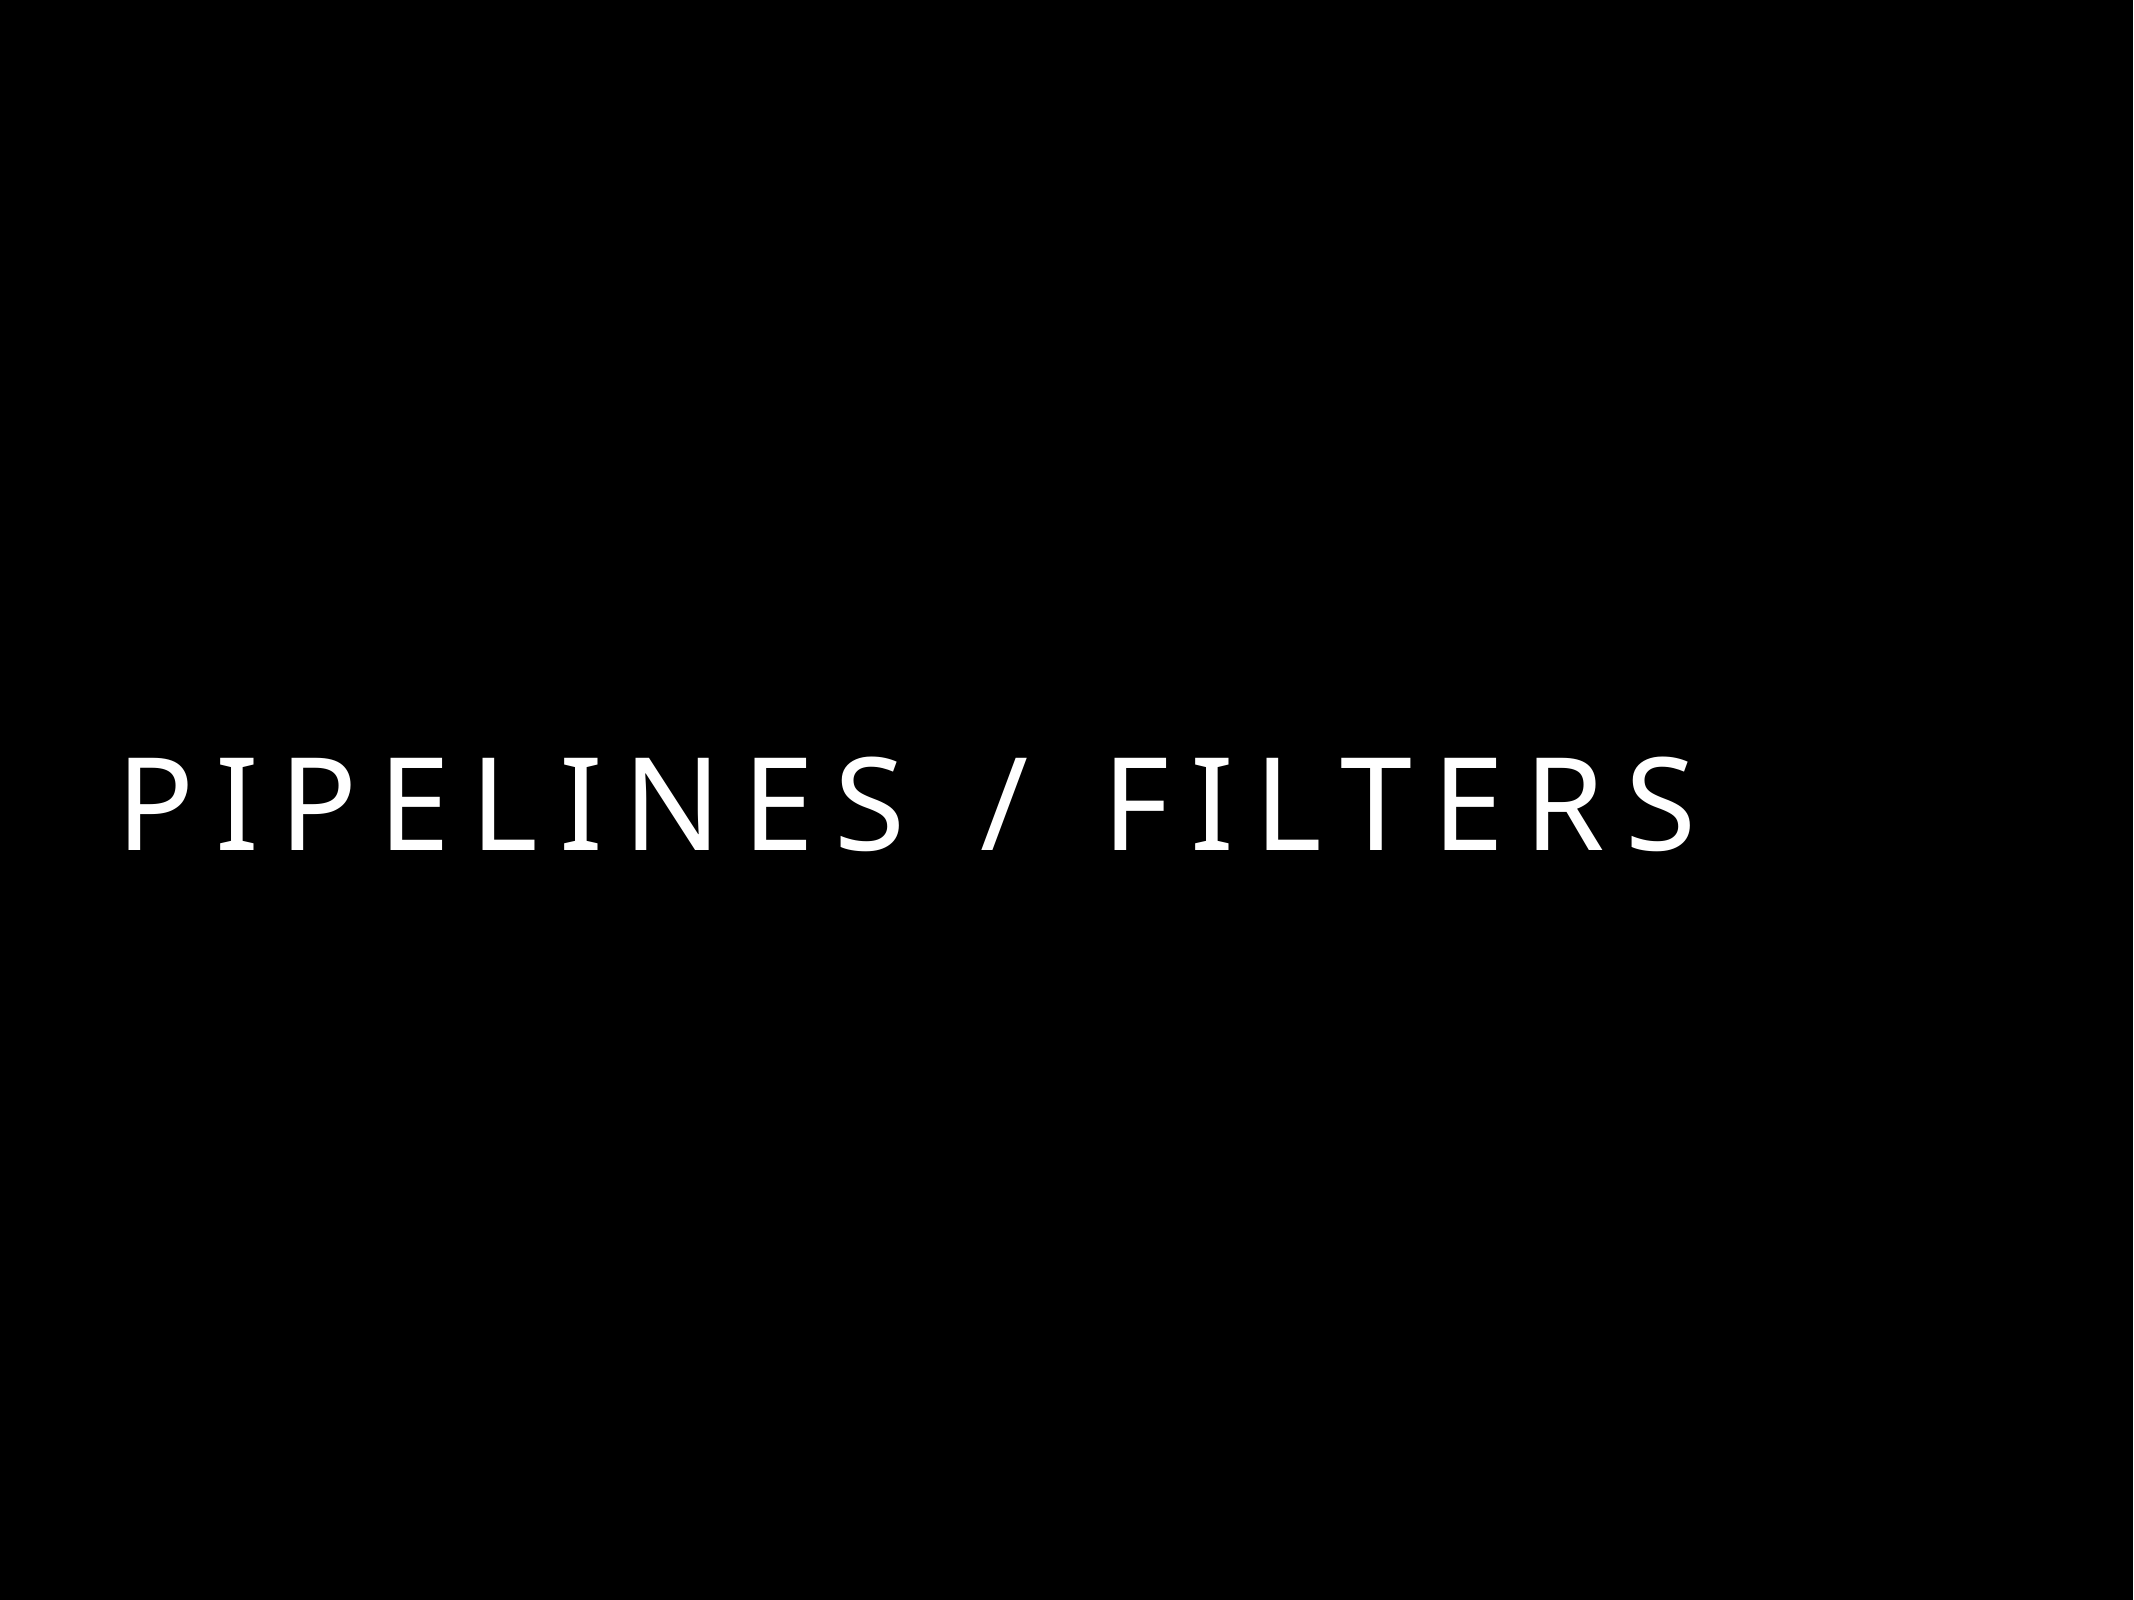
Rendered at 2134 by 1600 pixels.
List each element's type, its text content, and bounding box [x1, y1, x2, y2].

title Pipelines / Filters [108, 616, 2025, 982]
